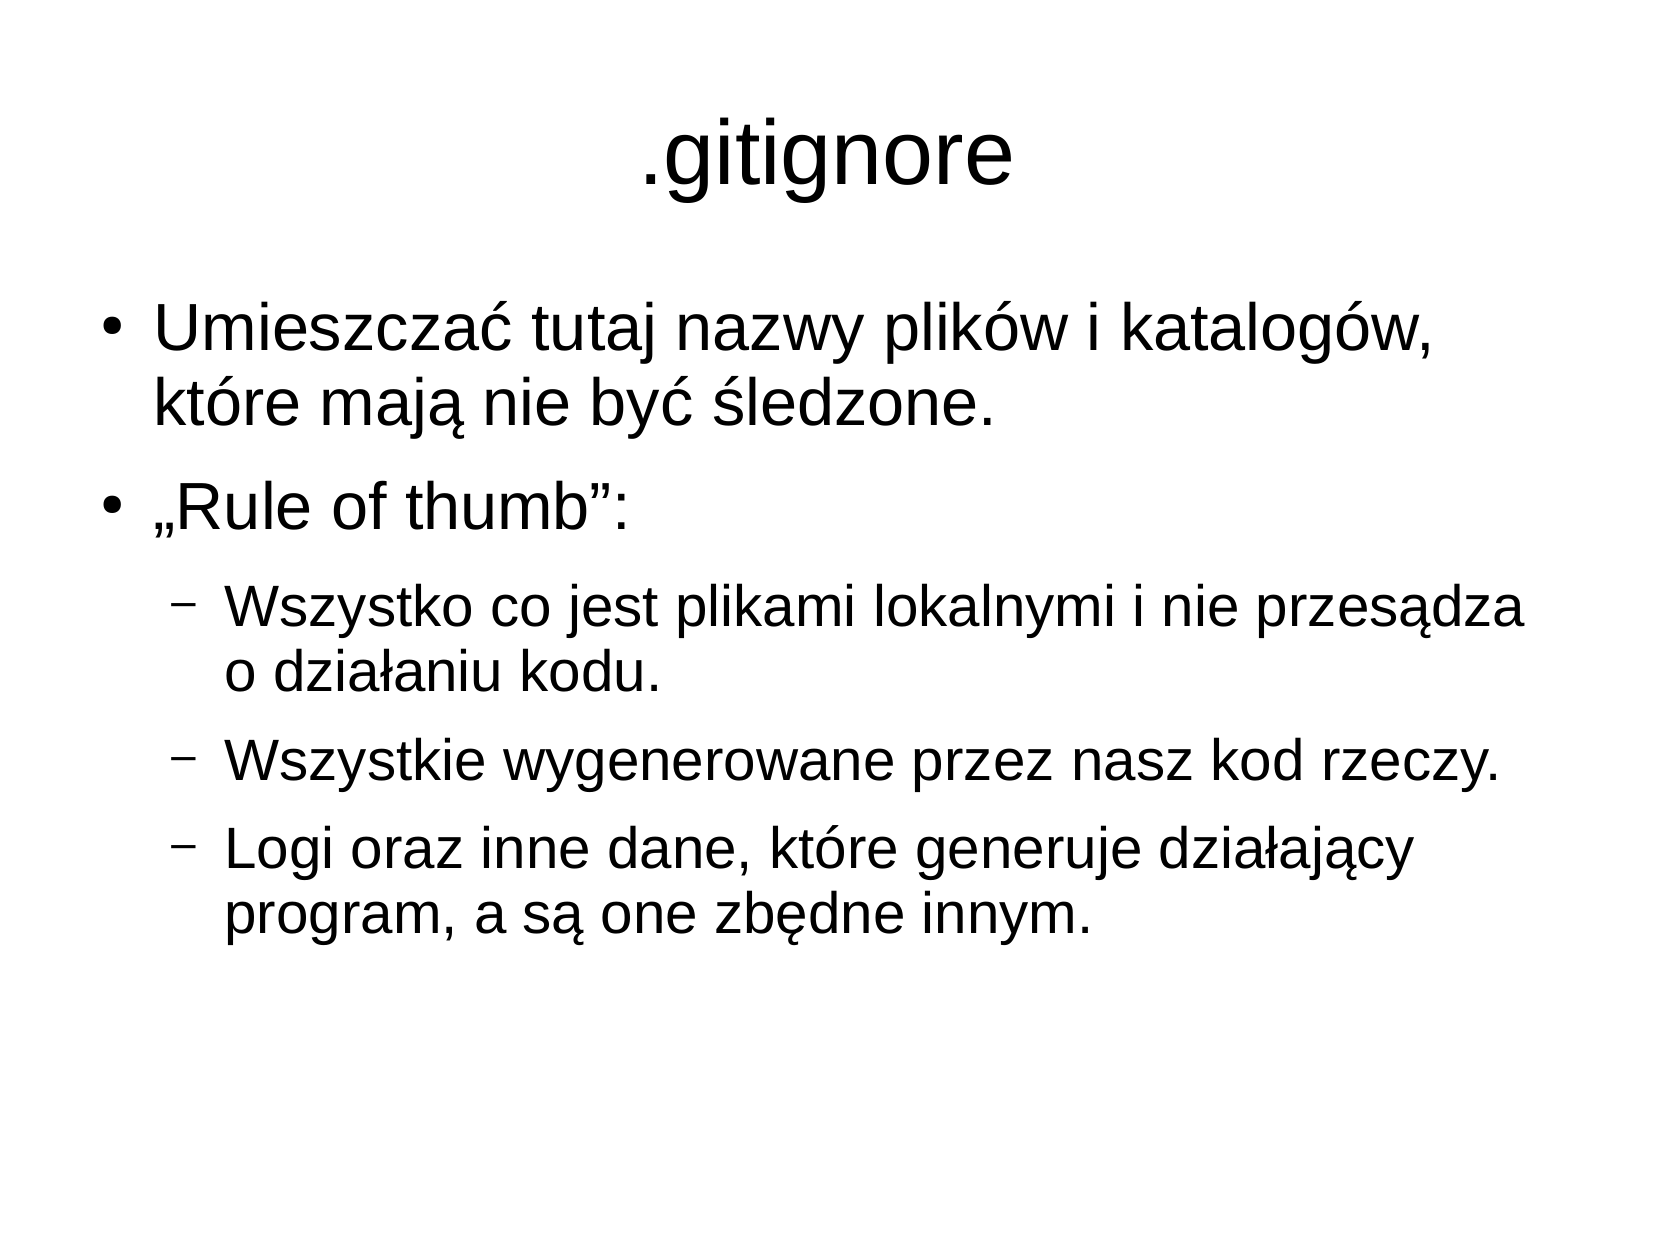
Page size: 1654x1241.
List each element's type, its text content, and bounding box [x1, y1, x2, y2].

title .gitignore [82, 49, 1571, 257]
list Umieszczać tutaj nazwy plików i katalogów, które mają nie być śledzone. „Rule of thumb”: Wszystko co jest plikami lokalnymi i nie przesądza o działaniu kodu. Wszystkie wygenerowane przez nasz kod rzeczy. Logi oraz inne dane, które generuje działający program, a są one zbędne innym. [82, 290, 1571, 1010]
